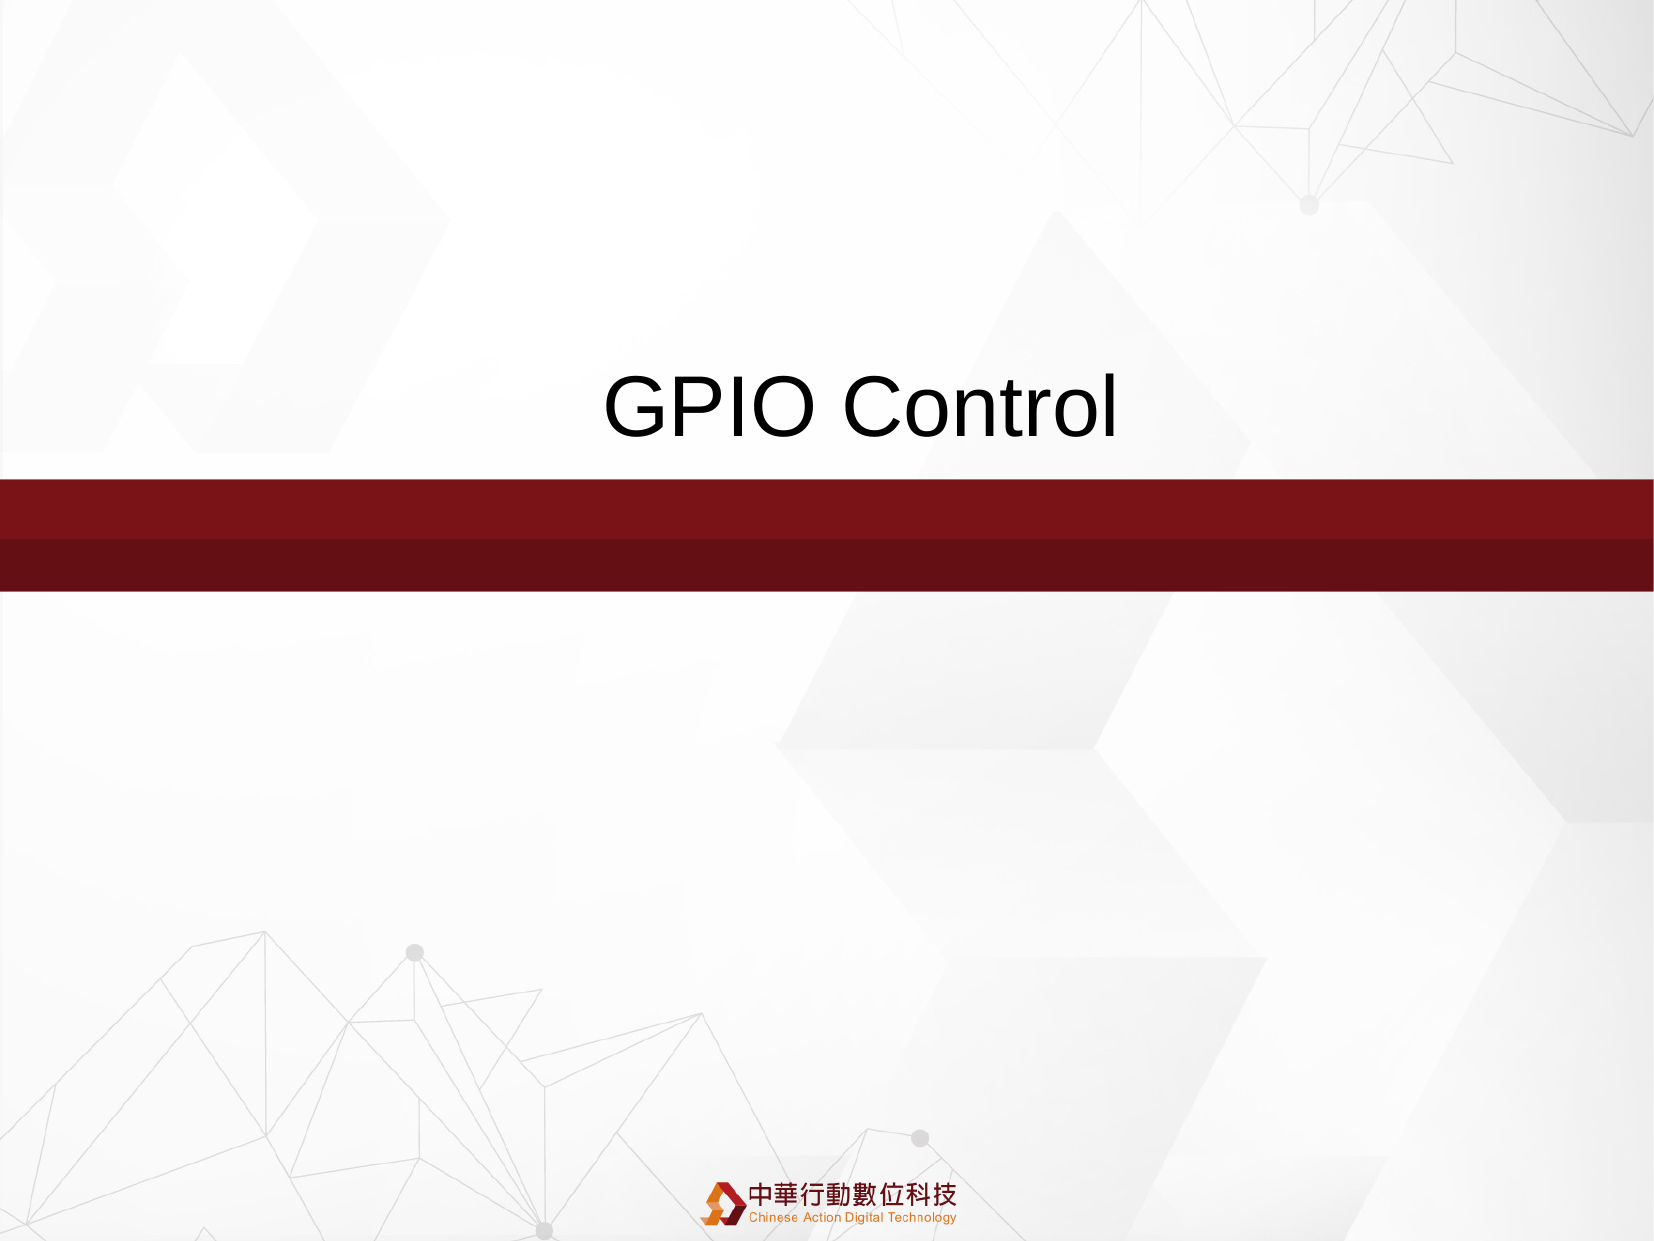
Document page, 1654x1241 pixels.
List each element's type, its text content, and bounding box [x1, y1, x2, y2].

title GPIO Control [116, 302, 1606, 511]
picture [0, 0, 1654, 1241]
